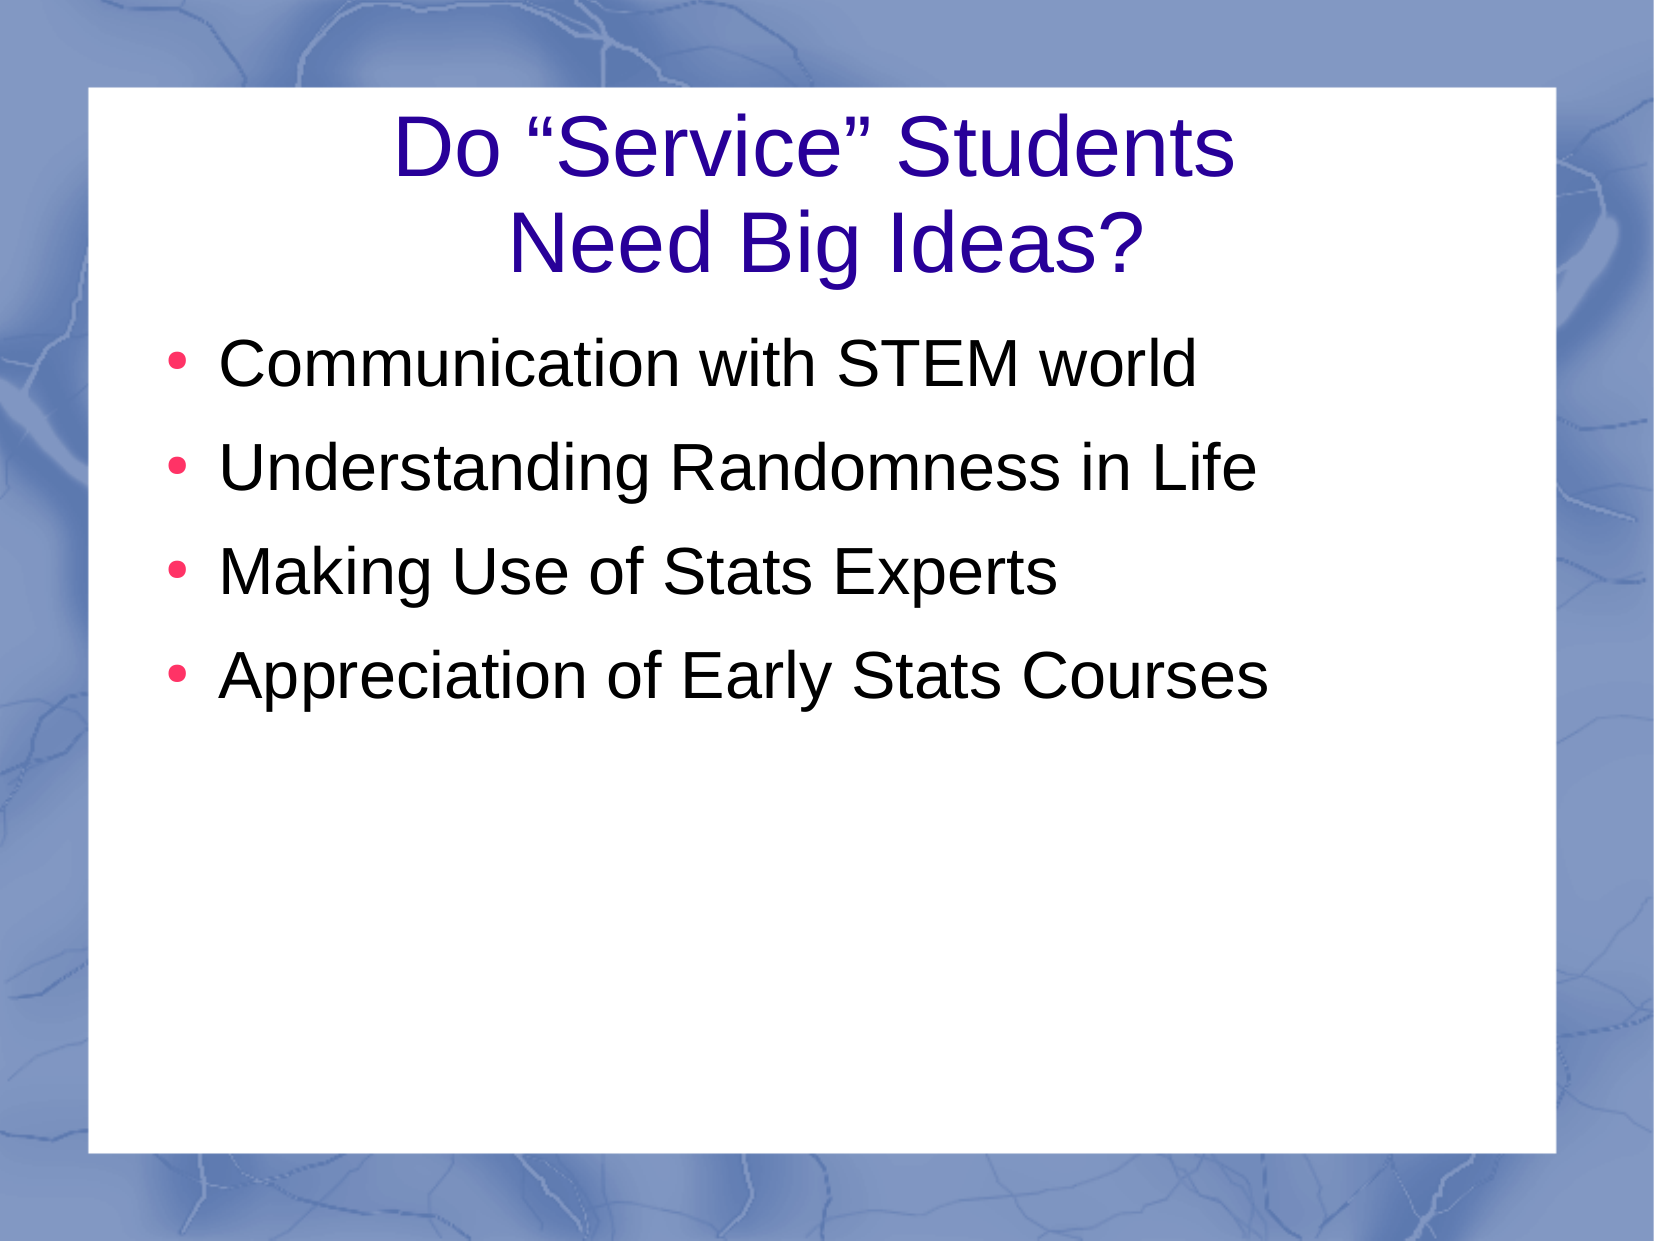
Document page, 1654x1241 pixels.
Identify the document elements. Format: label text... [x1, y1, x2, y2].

picture [0, 0, 1654, 1241]
list Communication with STEM world Understanding Randomness in Life Making Use of Stats Experts Appreciation of Early Stats Courses [147, 325, 1506, 1010]
title Do “Service” Students Need Big Ideas? [118, 90, 1536, 298]
